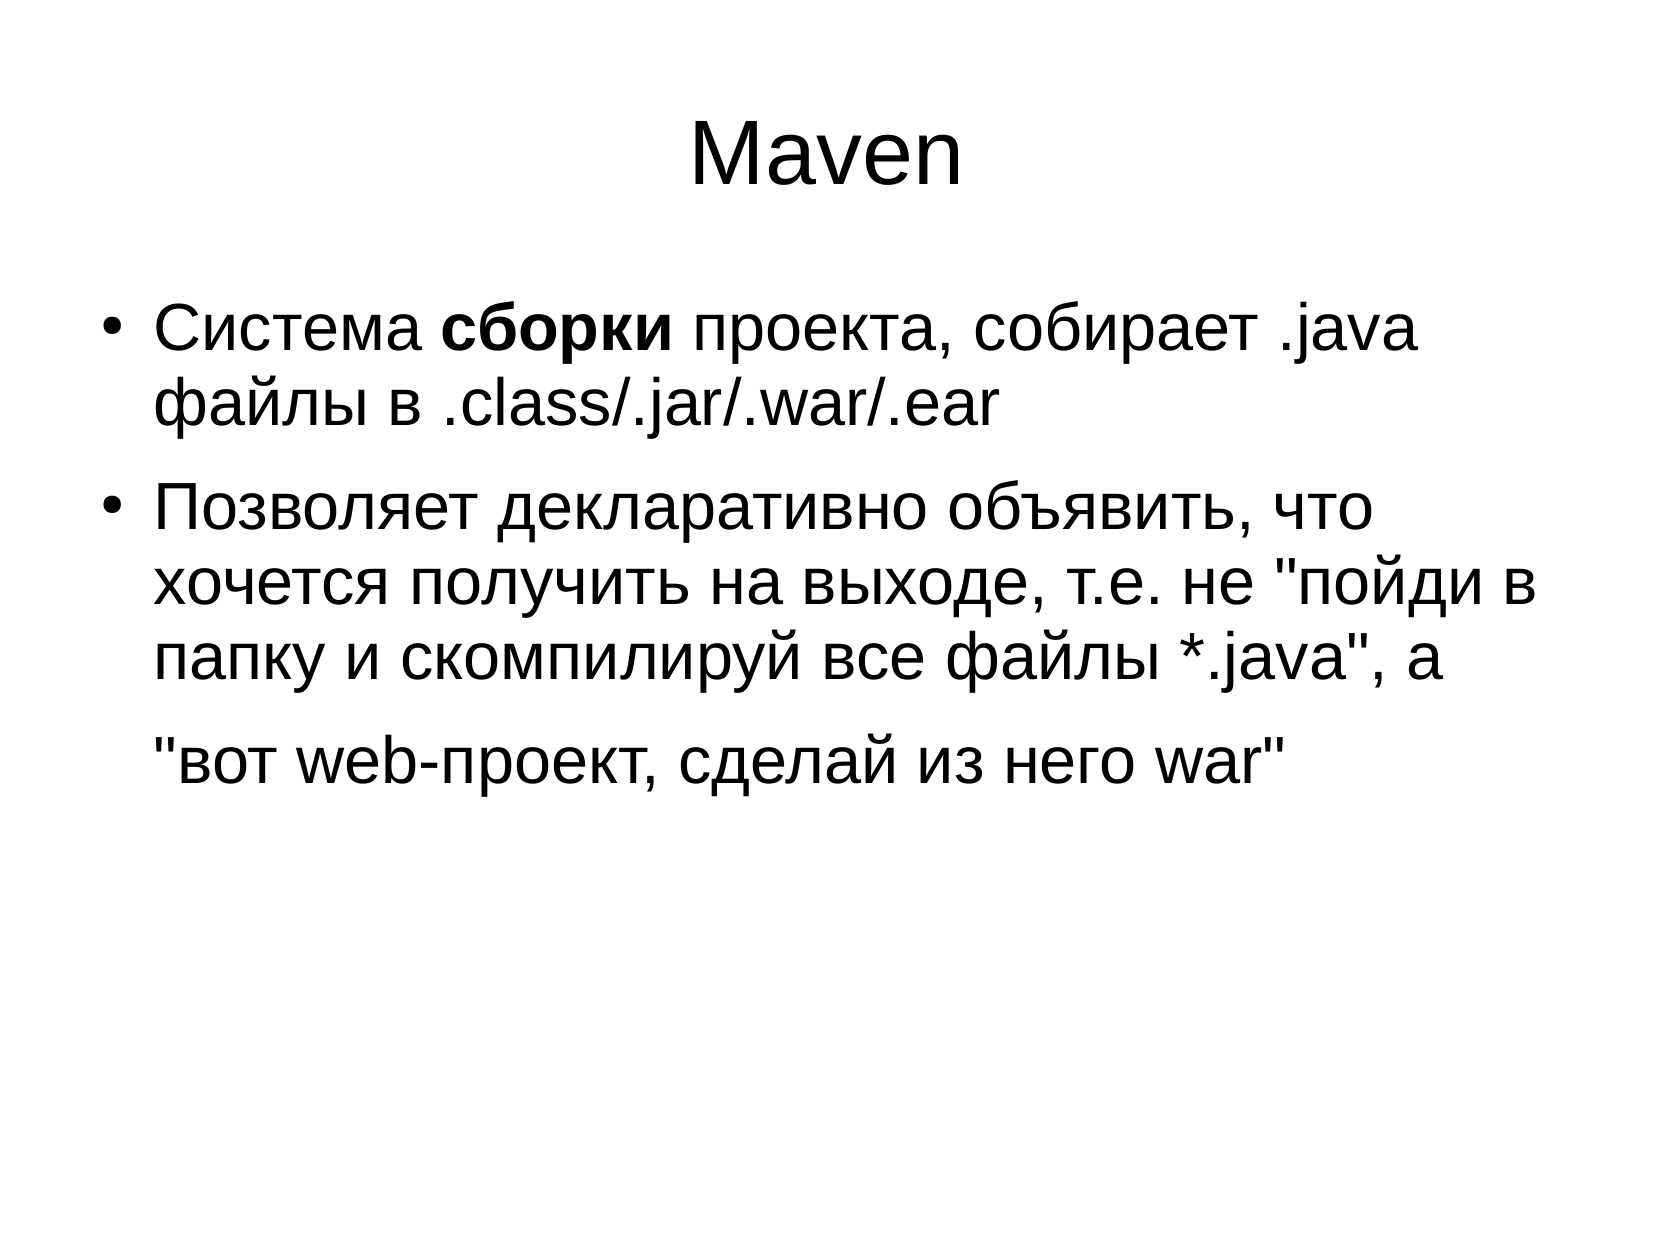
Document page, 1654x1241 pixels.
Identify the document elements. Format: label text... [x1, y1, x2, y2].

title Maven [82, 49, 1571, 257]
list Система сборки проекта, собирает .java файлы в .class/.jar/.war/.ear Позволяет декларативно объявить, что хочется получить на выходе, т.е. не "пойди в папку и скомпилируй все файлы *.java", a "вот web-проект, сделай из него war" [82, 290, 1571, 1010]
